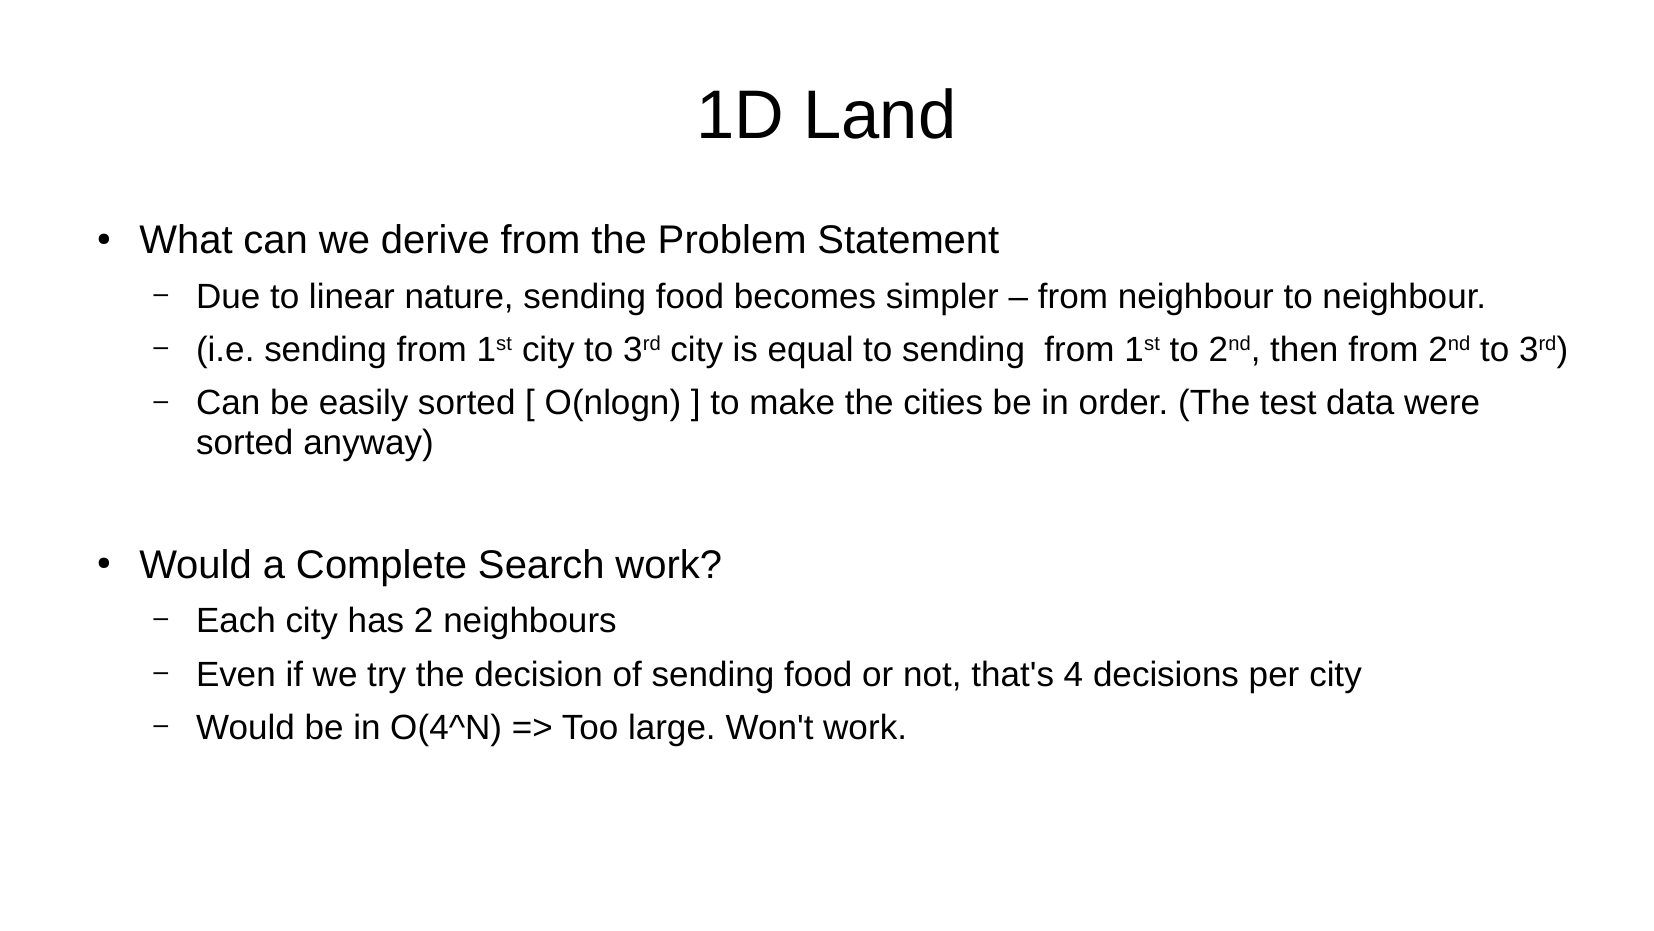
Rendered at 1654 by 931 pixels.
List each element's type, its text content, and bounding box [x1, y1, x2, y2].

title 1D Land [82, 37, 1571, 193]
list What can we derive from the Problem Statement Due to linear nature, sending food becomes simpler – from neighbour to neighbour. (i.e. sending from 1st city to 3rd city is equal to sending from 1st to 2nd, then from 2nd to 3rd) Can be easily sorted [ O(nlogn) ] to make the cities be in order. (The test data were sorted anyway) Would a Complete Search work? Each city has 2 neighbours Even if we try the decision of sending food or not, that's 4 decisions per city Would be in O(4^N) => Too large. Won't work. [82, 217, 1571, 758]
